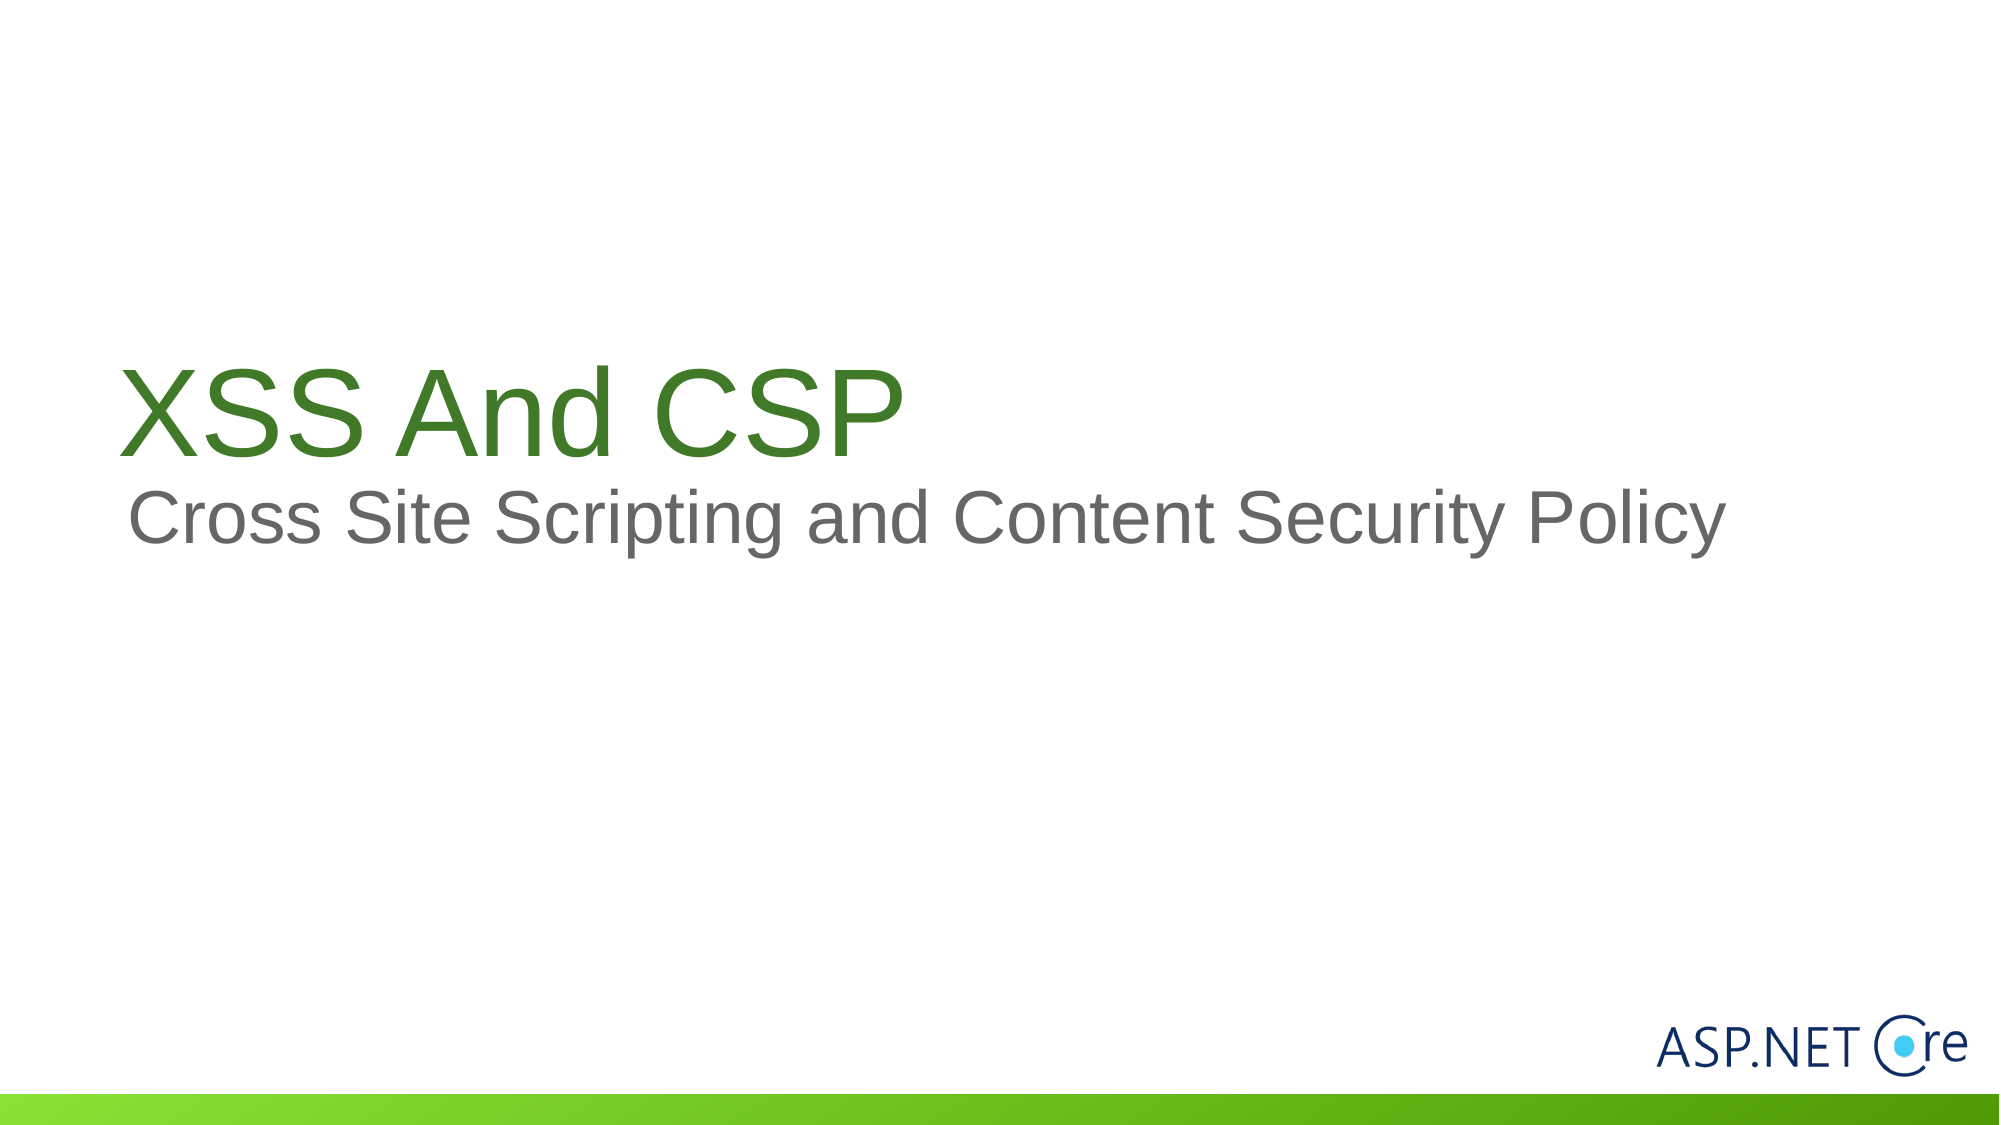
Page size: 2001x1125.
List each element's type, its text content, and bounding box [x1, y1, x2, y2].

text_box Cross Site Scripting and Content Security Policy [112, 468, 1744, 567]
text_box [0, 1094, 2000, 1125]
picture [1641, 999, 1985, 1091]
text_box XSS And CSP [102, 335, 924, 491]
